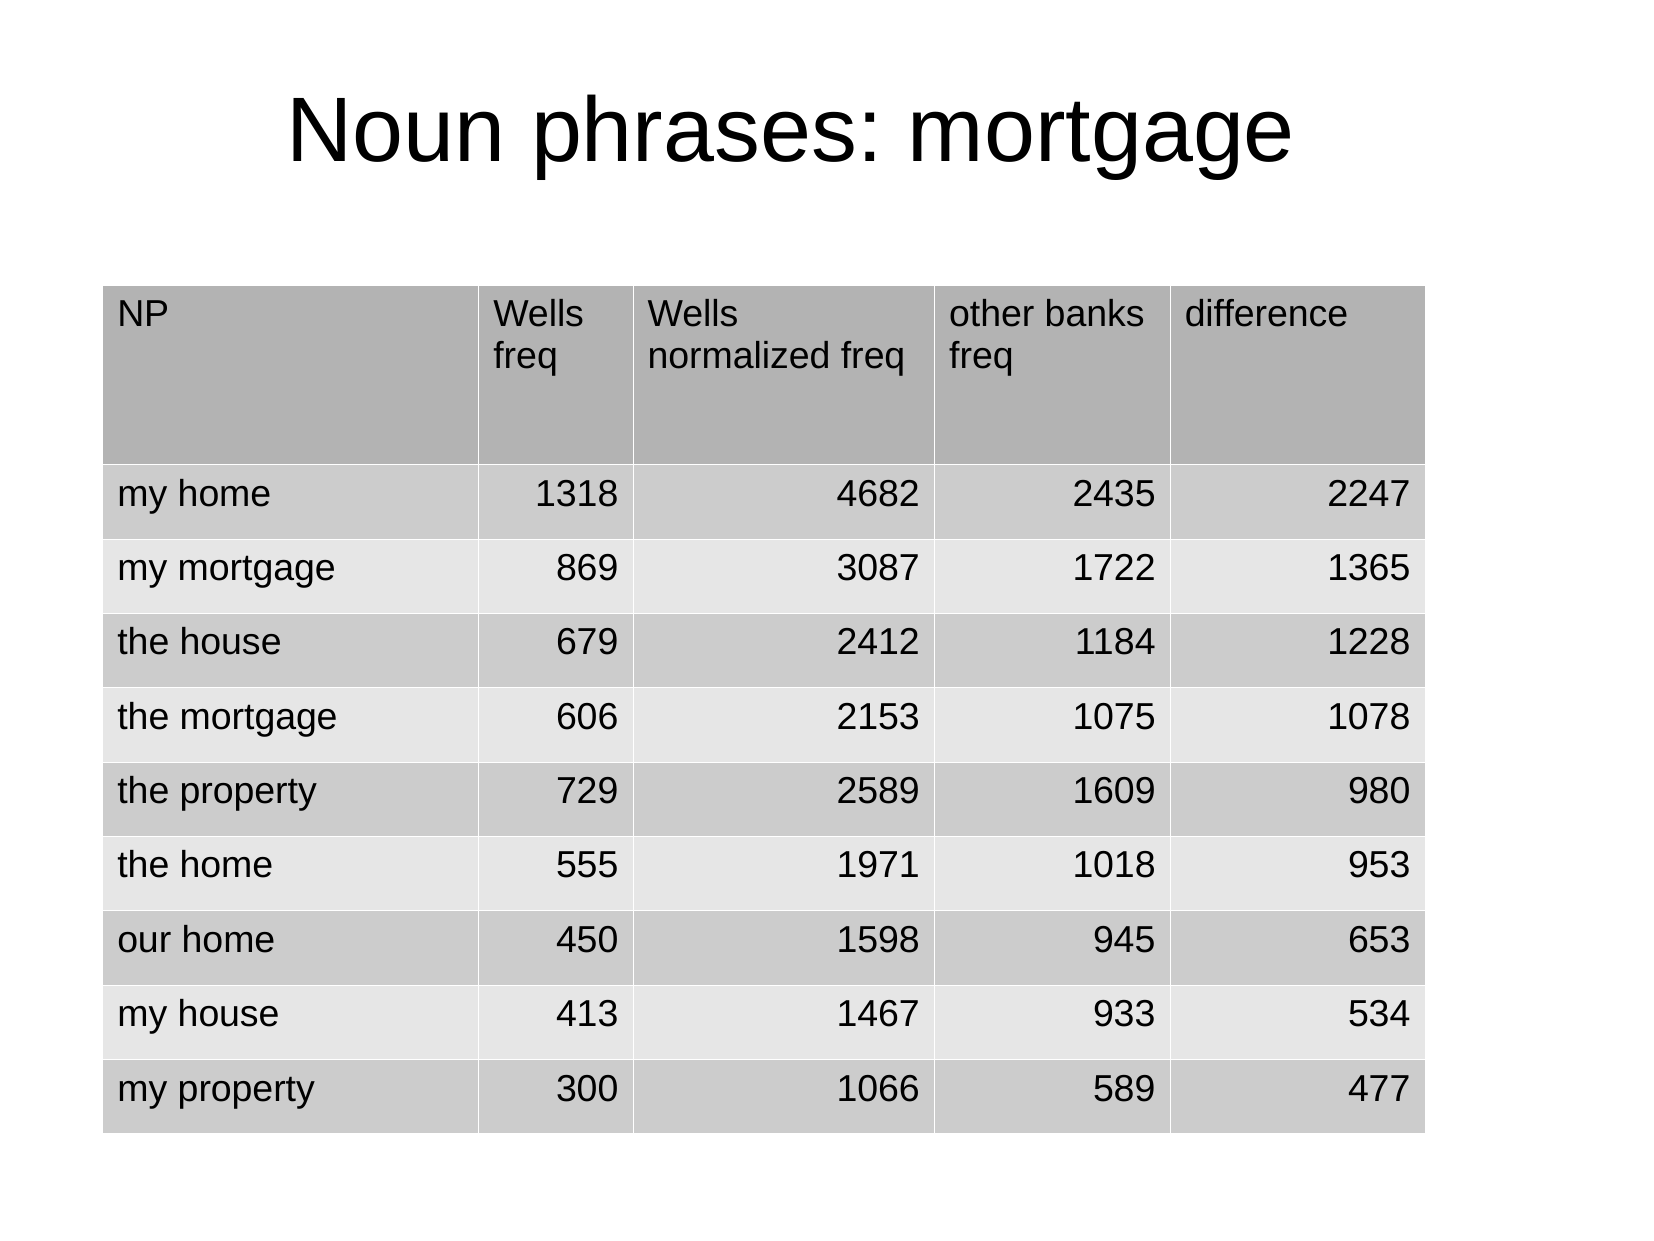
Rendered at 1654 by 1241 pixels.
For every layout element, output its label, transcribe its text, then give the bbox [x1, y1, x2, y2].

table_cell 2153 [634, 688, 934, 762]
table_cell 1075 [935, 688, 1170, 762]
table_cell 980 [1171, 763, 1425, 836]
table_cell 1228 [1171, 614, 1425, 687]
table_cell our home [103, 911, 478, 985]
table_cell 3087 [634, 540, 934, 613]
table_cell my property [103, 1060, 478, 1133]
table_cell the mortgage [103, 688, 478, 762]
table_cell 589 [935, 1060, 1170, 1133]
title Noun phrases: mortgage [82, 49, 1501, 211]
table_cell 2589 [634, 763, 934, 836]
table_header NP [103, 286, 478, 464]
table_cell my home [103, 465, 478, 539]
table_cell the property [103, 763, 478, 836]
table_cell 933 [935, 986, 1170, 1059]
table_cell my house [103, 986, 478, 1059]
table_cell 1184 [935, 614, 1170, 687]
table_cell 300 [479, 1060, 633, 1133]
table_cell 1971 [634, 837, 934, 910]
table_cell 869 [479, 540, 633, 613]
table_header difference [1171, 286, 1425, 464]
table_cell the house [103, 614, 478, 687]
table_cell 1722 [935, 540, 1170, 613]
table_cell 1066 [634, 1060, 934, 1133]
table_cell 679 [479, 614, 633, 687]
table_cell 1318 [479, 465, 633, 539]
table_cell 1609 [935, 763, 1170, 836]
table_cell 2412 [634, 614, 934, 687]
table_cell 2435 [935, 465, 1170, 539]
table_cell 2247 [1171, 465, 1425, 539]
table_cell 555 [479, 837, 633, 910]
table_cell 4682 [634, 465, 934, 539]
table_cell 953 [1171, 837, 1425, 910]
table_cell my mortgage [103, 540, 478, 613]
table_cell 534 [1171, 986, 1425, 1059]
table_cell 413 [479, 986, 633, 1059]
table_cell 1365 [1171, 540, 1425, 613]
table_cell 477 [1171, 1060, 1425, 1133]
table_cell 1598 [634, 911, 934, 985]
table_header other banks freq [935, 286, 1170, 464]
table_header Wells freq [479, 286, 633, 464]
table_cell 606 [479, 688, 633, 762]
table_cell 653 [1171, 911, 1425, 985]
table_header Wells normalized freq [634, 286, 934, 464]
table_cell 450 [479, 911, 633, 985]
table_cell the home [103, 837, 478, 910]
table_cell 729 [479, 763, 633, 836]
table_cell 1018 [935, 837, 1170, 910]
table_cell 1467 [634, 986, 934, 1059]
table_cell 945 [935, 911, 1170, 985]
table_cell 1078 [1171, 688, 1425, 762]
